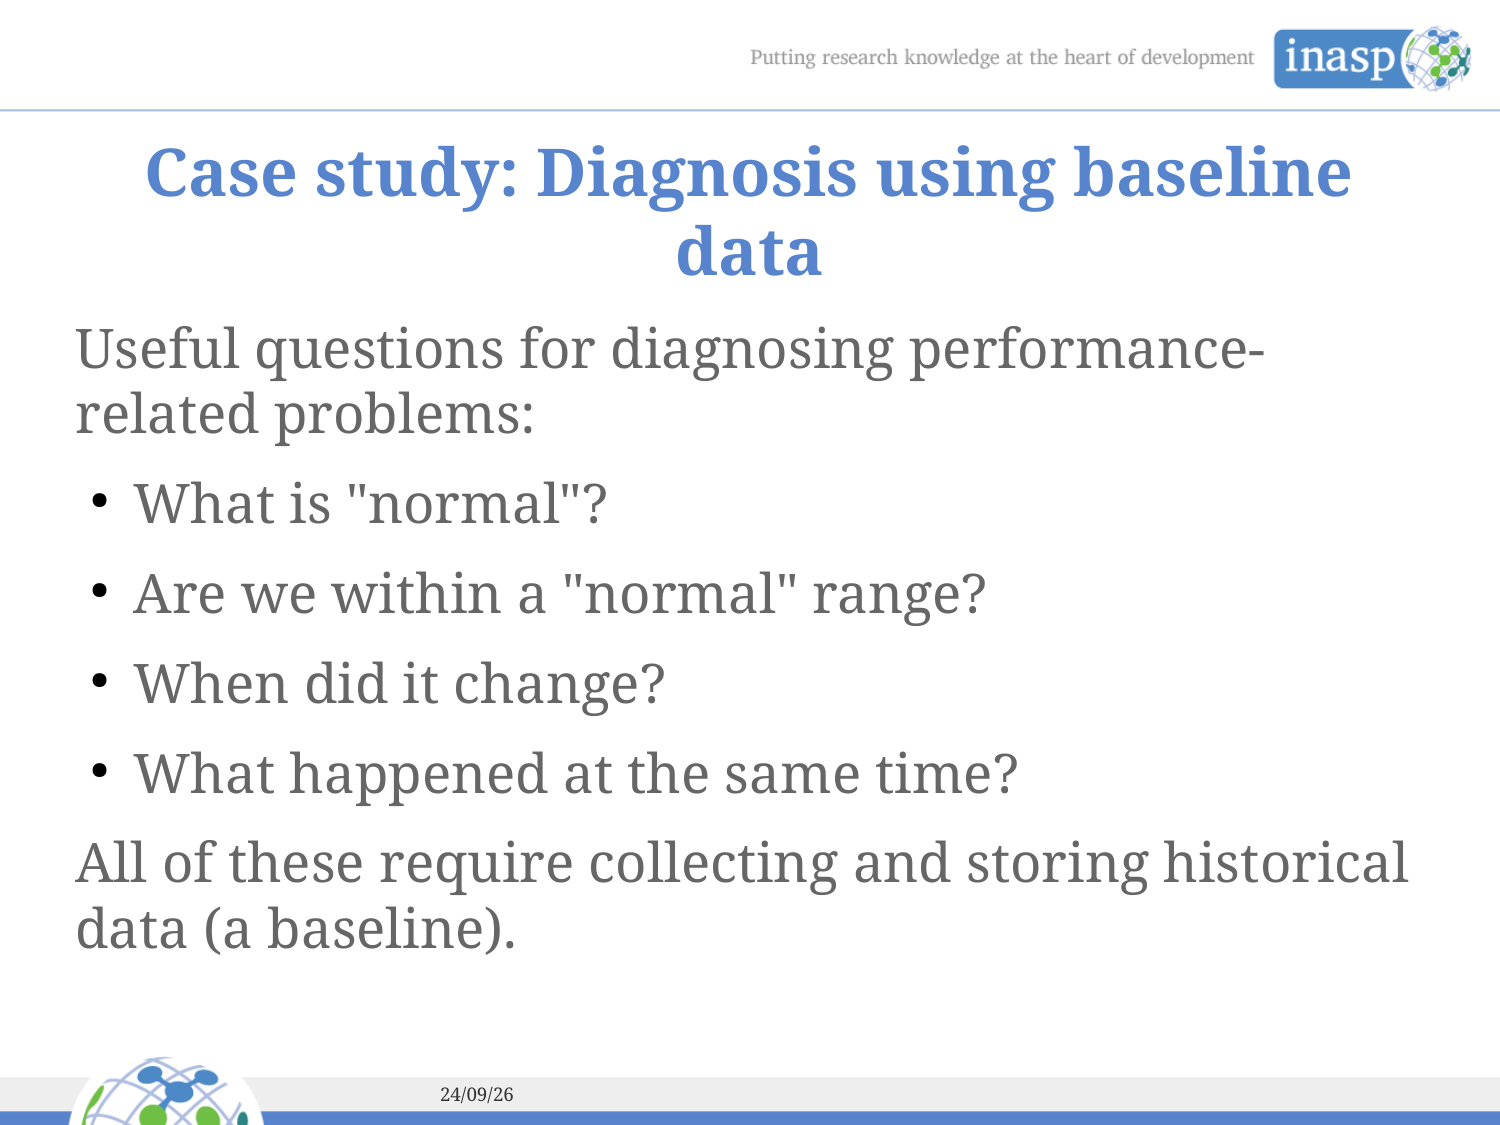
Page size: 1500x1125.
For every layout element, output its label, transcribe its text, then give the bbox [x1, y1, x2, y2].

title Case study: Diagnosis using baseline data [75, 129, 1426, 313]
list Useful questions for diagnosing performance-related problems: What is "normal"? Are we within a "normal" range? When did it change? What happened at the same time? All of these require collecting and storing historical data (a baseline). [75, 313, 1426, 967]
picture [0, 0, 1500, 1125]
